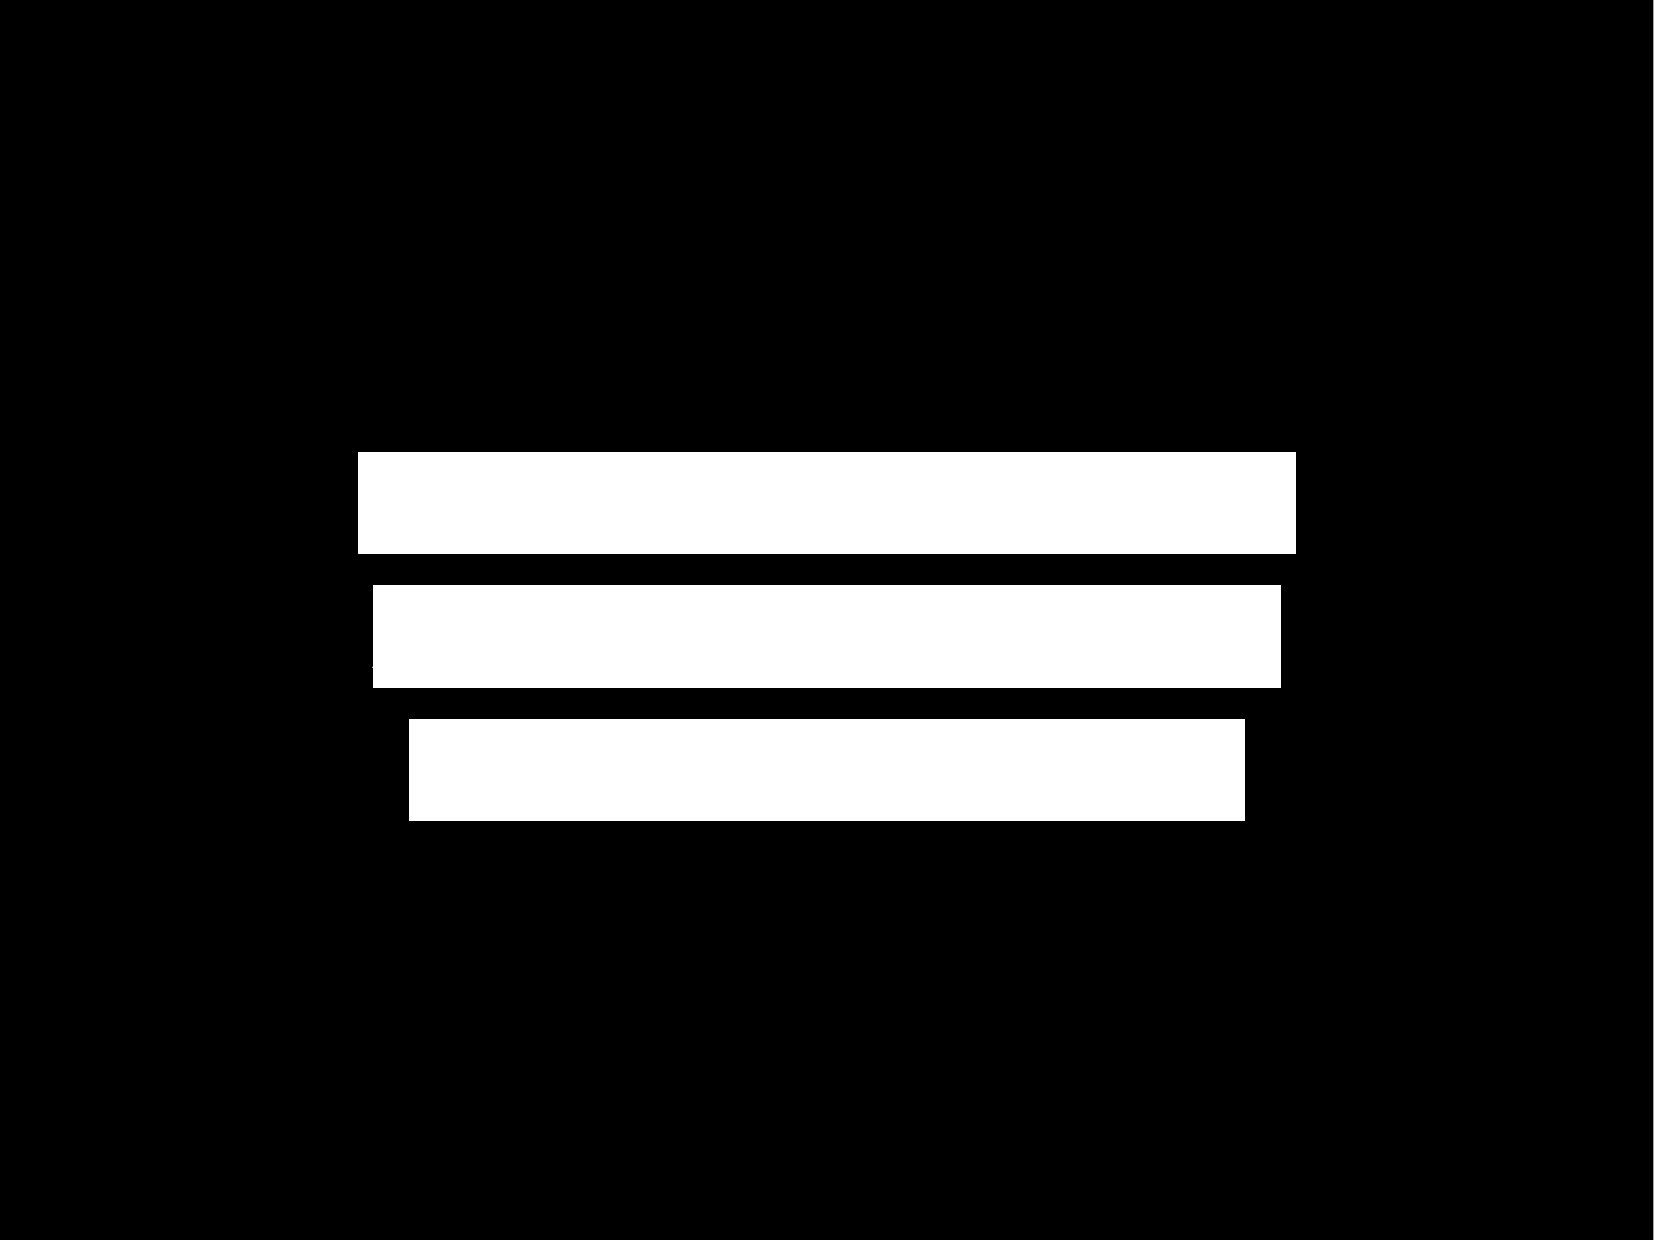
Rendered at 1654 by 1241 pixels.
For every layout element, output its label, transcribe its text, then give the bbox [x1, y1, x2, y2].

subtitle Os sonhos que sonhei, A fé que me alcançou, Mostram-me Senhor [82, 49, 1571, 1193]
